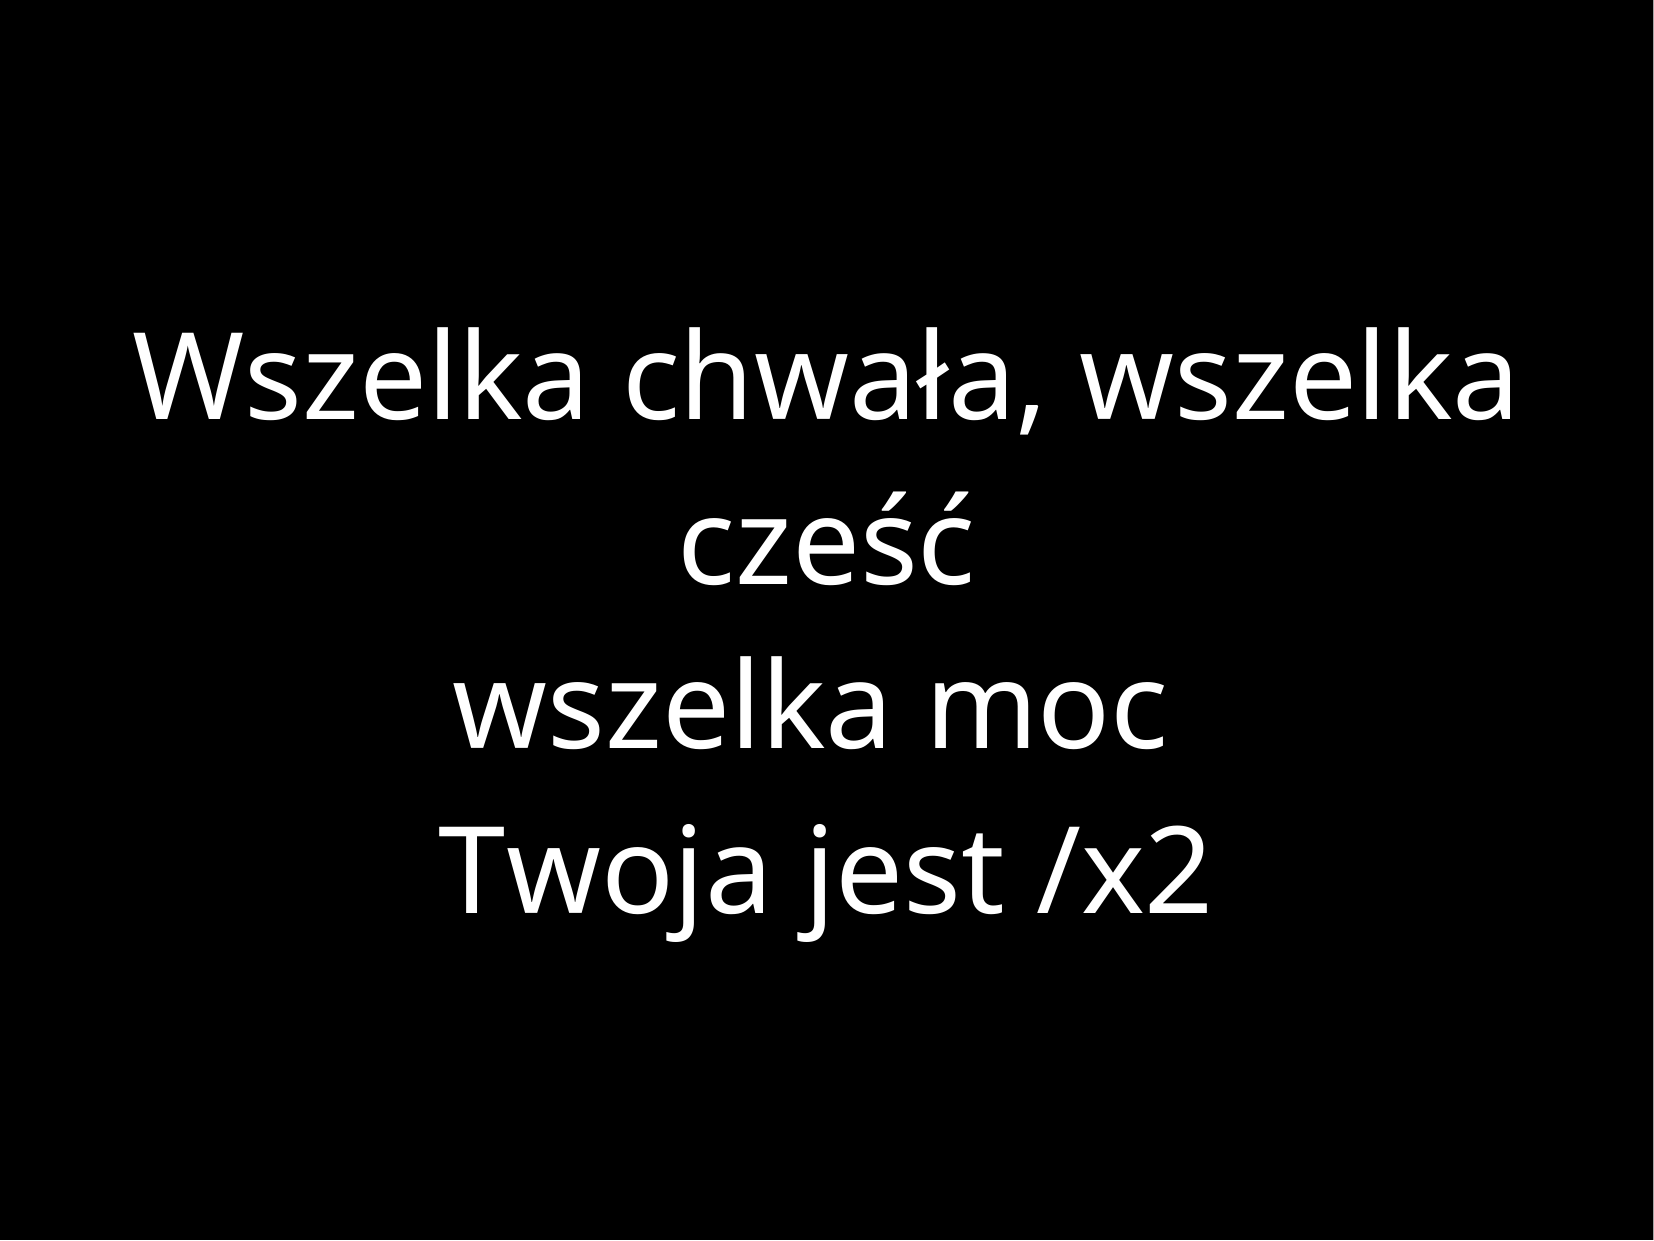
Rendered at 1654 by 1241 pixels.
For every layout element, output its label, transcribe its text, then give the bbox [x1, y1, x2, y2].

title Wszelka chwała, wszelka cześć wszelka moc Twoja jest /x2 [0, 0, 1654, 1241]
